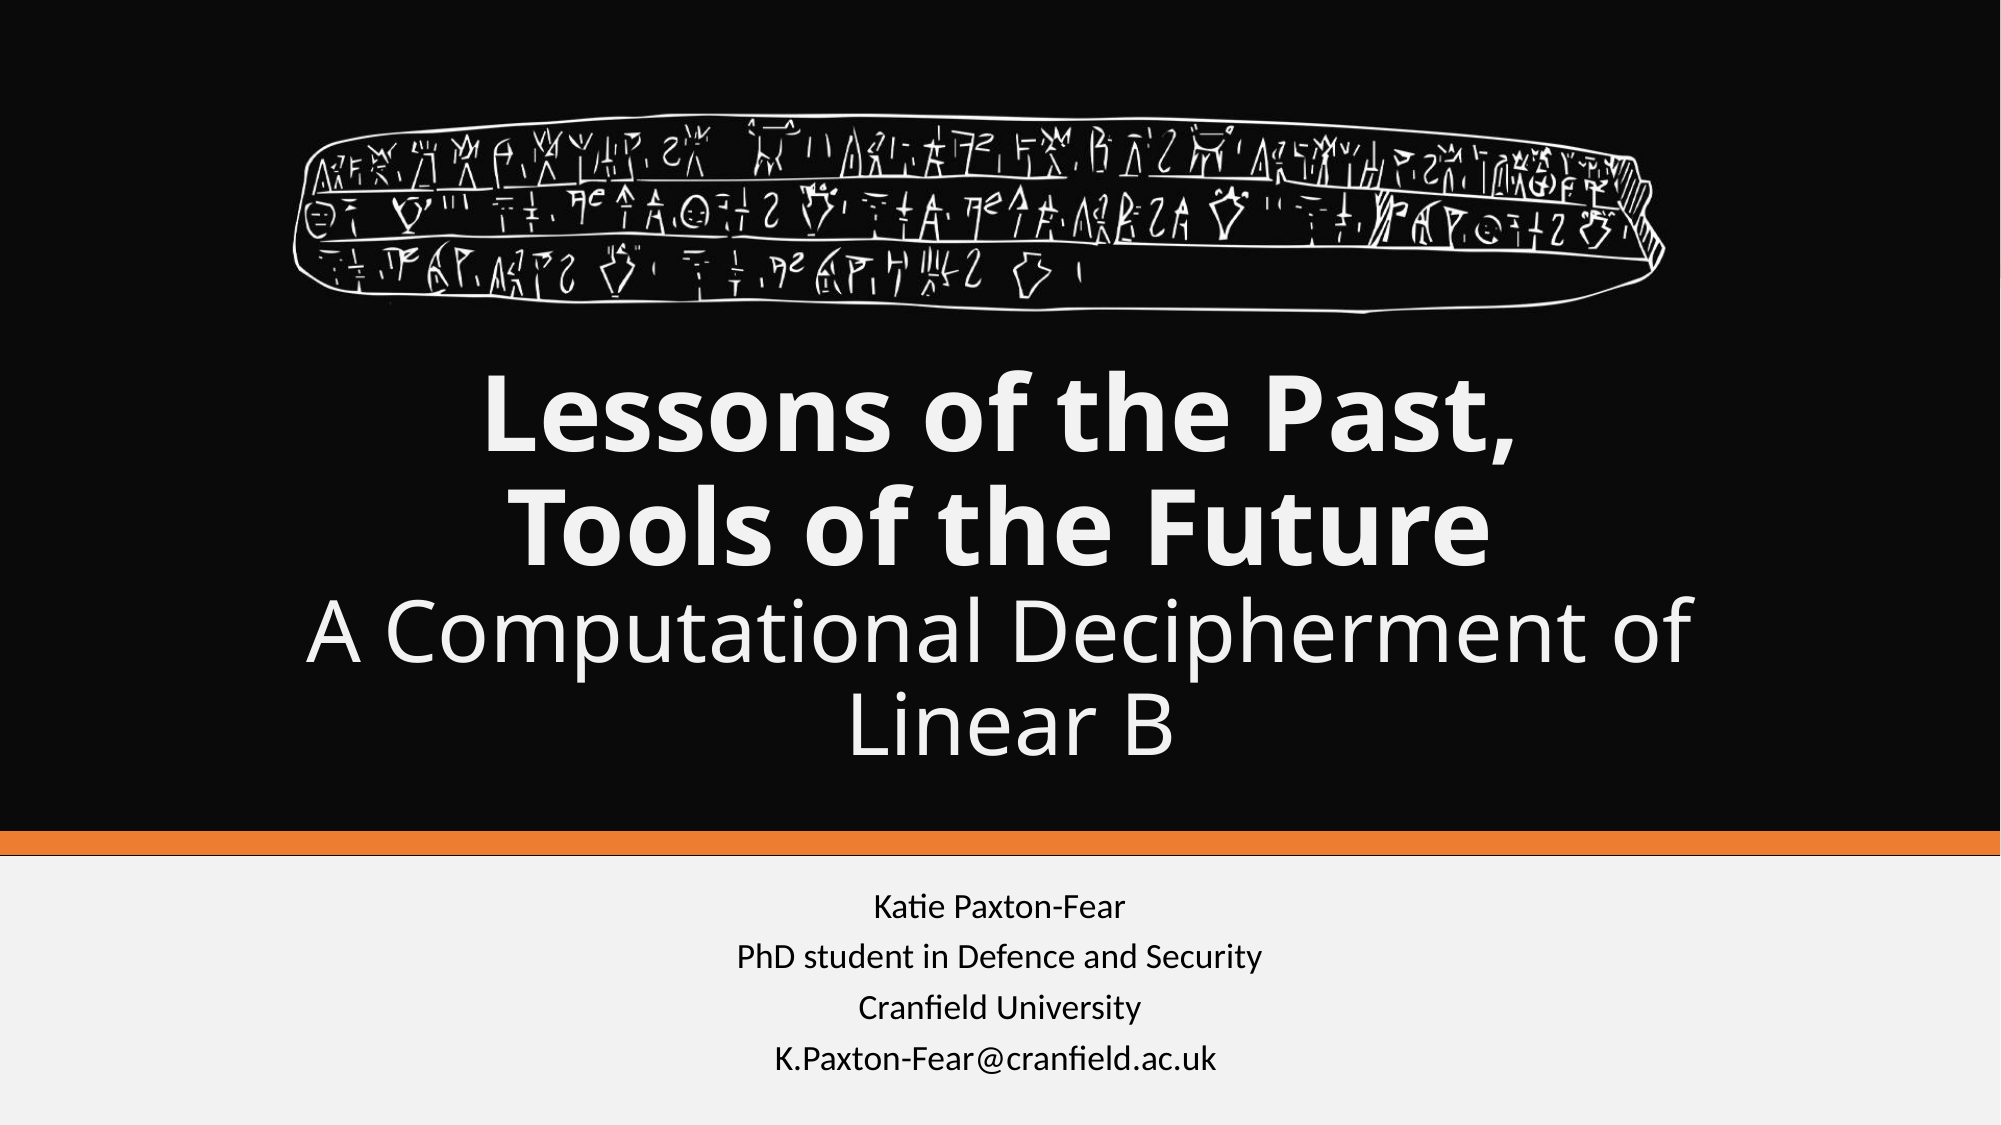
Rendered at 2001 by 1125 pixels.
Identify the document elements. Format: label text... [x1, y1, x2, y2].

title Lessons of the Past, Tools of the Future A Computational Decipherment of Linear B [249, 344, 1750, 782]
subtitle Katie Paxton-Fear PhD student in Defence and Security Cranfield University K.Paxton-Fear@cranfield.ac.uk [249, 887, 1750, 1097]
